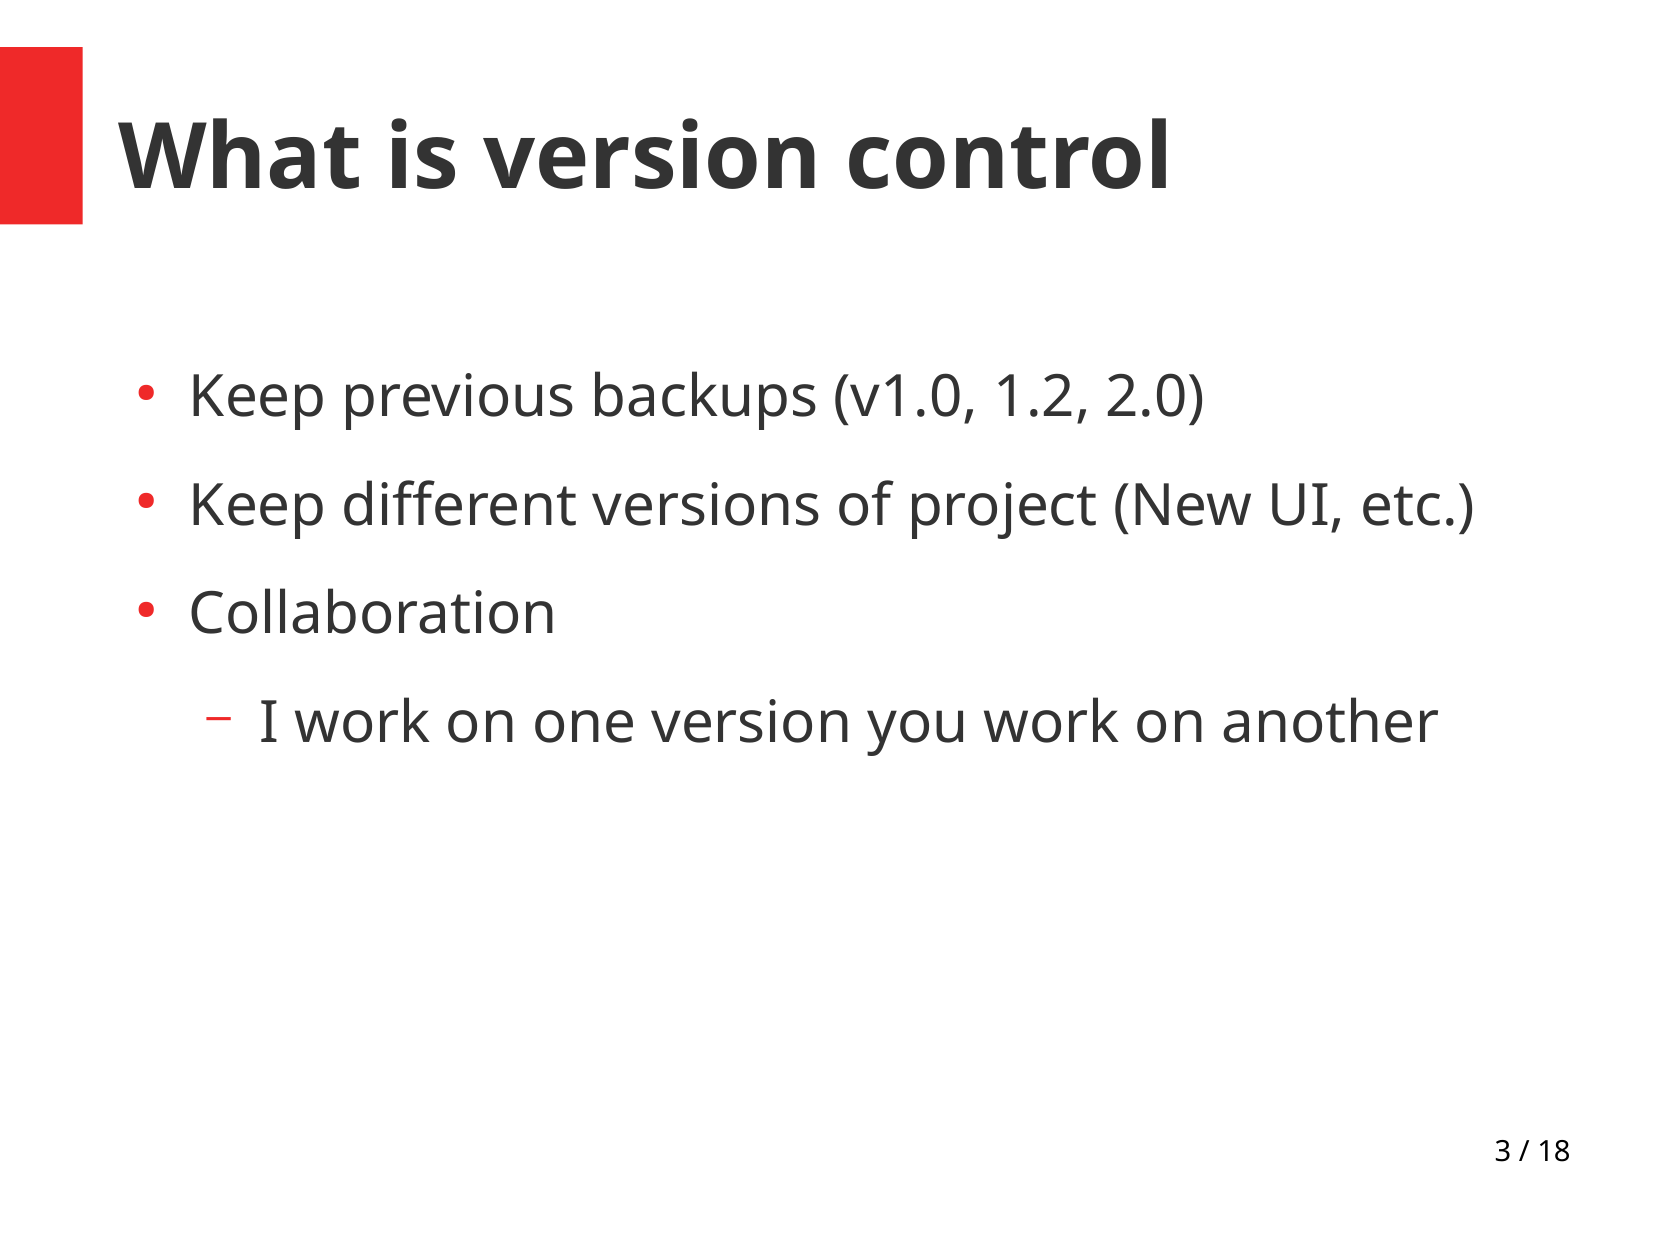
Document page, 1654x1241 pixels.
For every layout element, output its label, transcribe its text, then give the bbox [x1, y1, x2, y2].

list Keep previous backups (v1.0, 1.2, 2.0) Keep different versions of project (New UI, etc.) Collaboration I work on one version you work on another [118, 354, 1536, 1074]
title What is version control [118, 49, 1571, 257]
